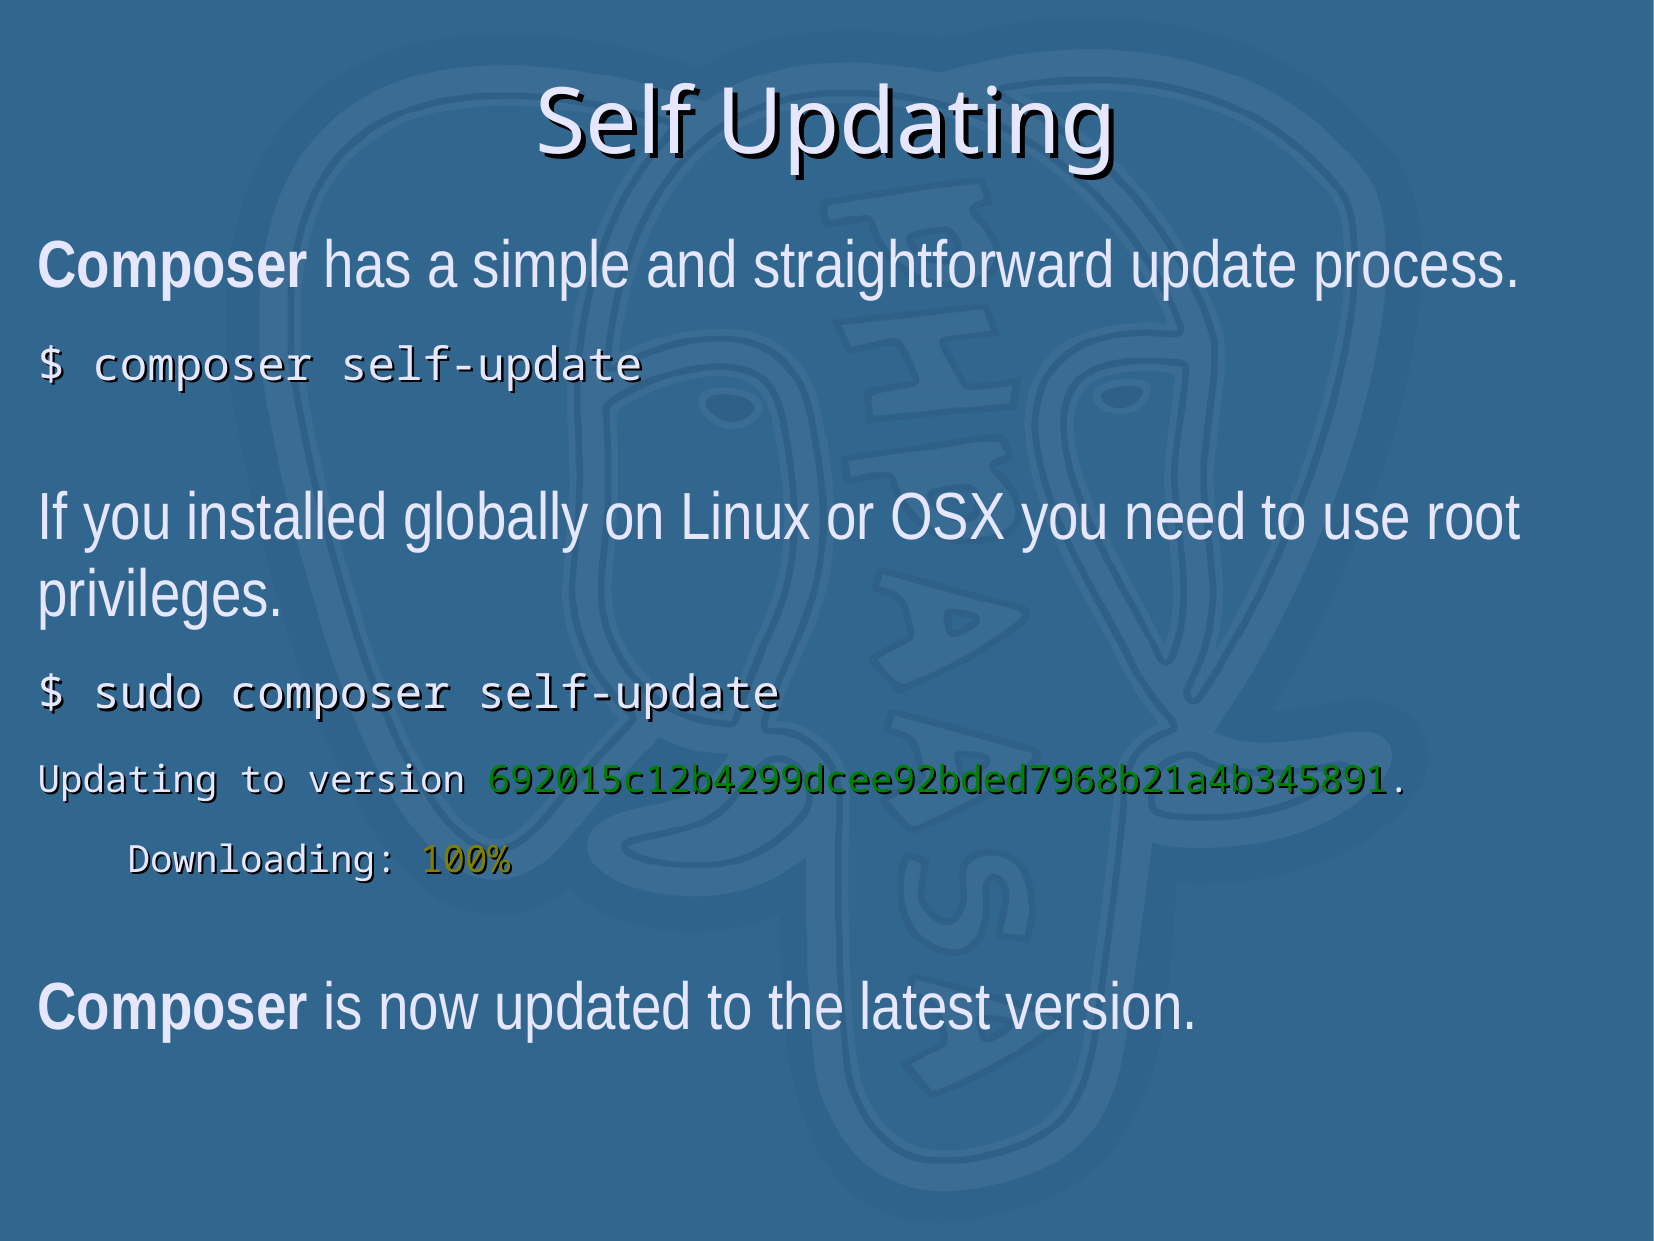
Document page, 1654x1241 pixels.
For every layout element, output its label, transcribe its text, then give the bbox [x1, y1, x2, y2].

title Self Updating [82, 49, 1571, 188]
list Composer has a simple and straightforward update process. $ composer self-update If you installed globally on Linux or OSX you need to use root privileges. $ sudo composer self-update Updating to version 692015c12b4299dcee92bded7968b21a4b345891. Downloading: 100% Composer is now updated to the latest version. [37, 225, 1613, 1201]
picture [0, 0, 1654, 1241]
